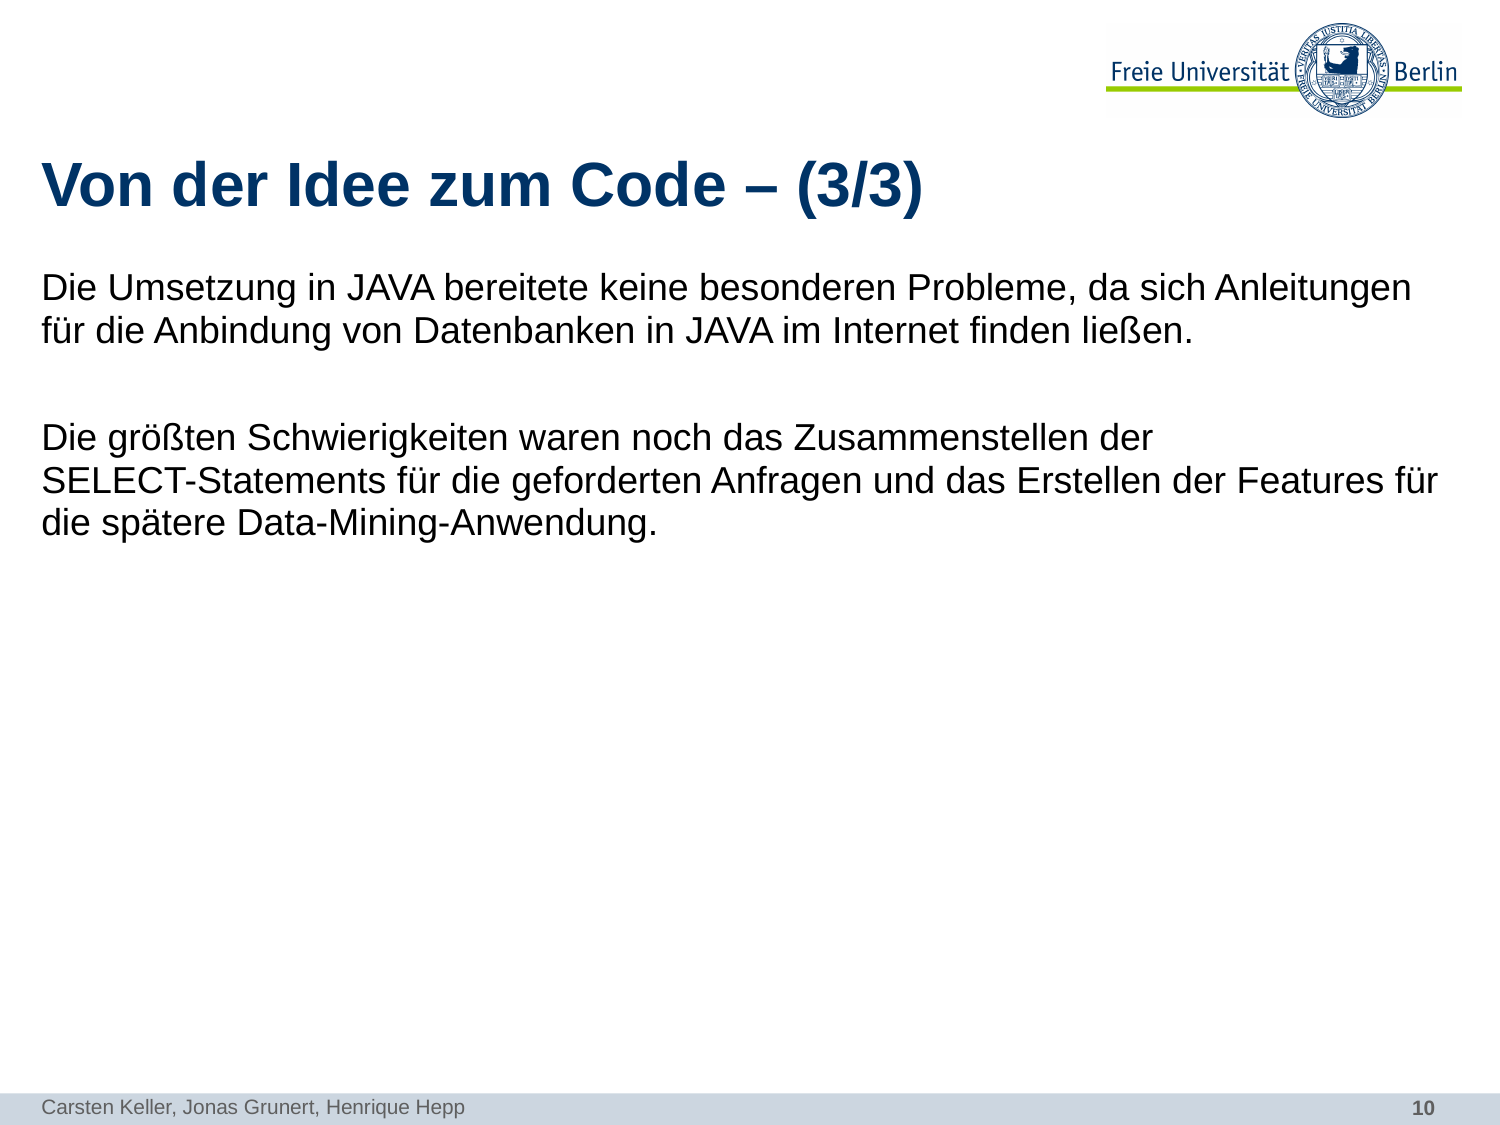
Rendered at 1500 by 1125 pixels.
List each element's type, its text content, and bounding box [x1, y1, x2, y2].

title Von der Idee zum Code – (3/3) [41, 149, 1460, 221]
list Die Umsetzung in JAVA bereitete keine besonderen Probleme, da sich Anleitungen für die Anbindung von Datenbanken in JAVA im Internet finden ließen. Die größten Schwierigkeiten waren noch das Zusammenstellen der SELECT-Statements für die geforderten Anfragen und das Erstellen der Features für die spätere Data-Mining-Anwendung. [41, 265, 1460, 1064]
picture [1106, 23, 1462, 118]
